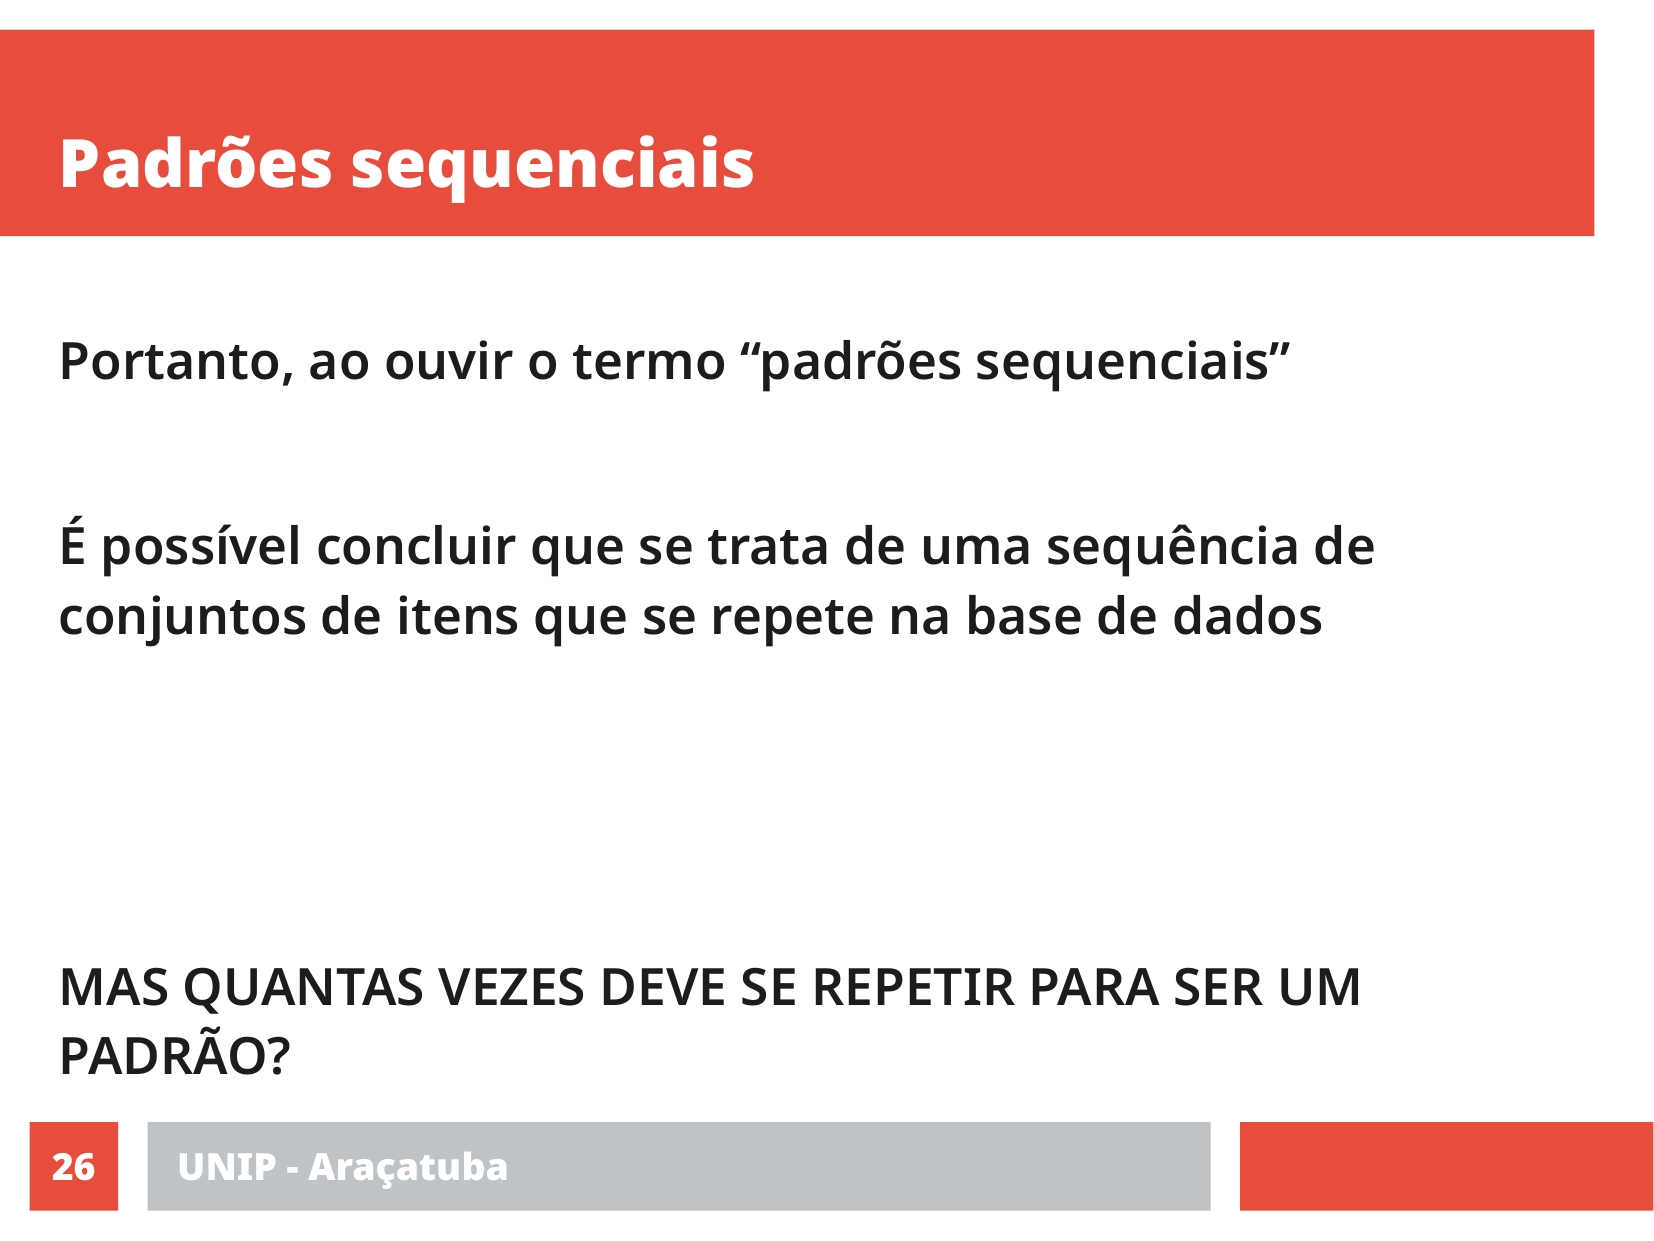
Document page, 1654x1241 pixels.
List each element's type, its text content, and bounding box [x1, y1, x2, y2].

title Padrões sequenciais [59, 59, 1595, 207]
list Portanto, ao ouvir o termo “padrões sequenciais” É possível concluir que se trata de uma sequência de conjuntos de itens que se repete na base de dados MAS QUANTAS VEZES DEVE SE REPETIR PARA SER UM PADRÃO? [59, 324, 1565, 1093]
